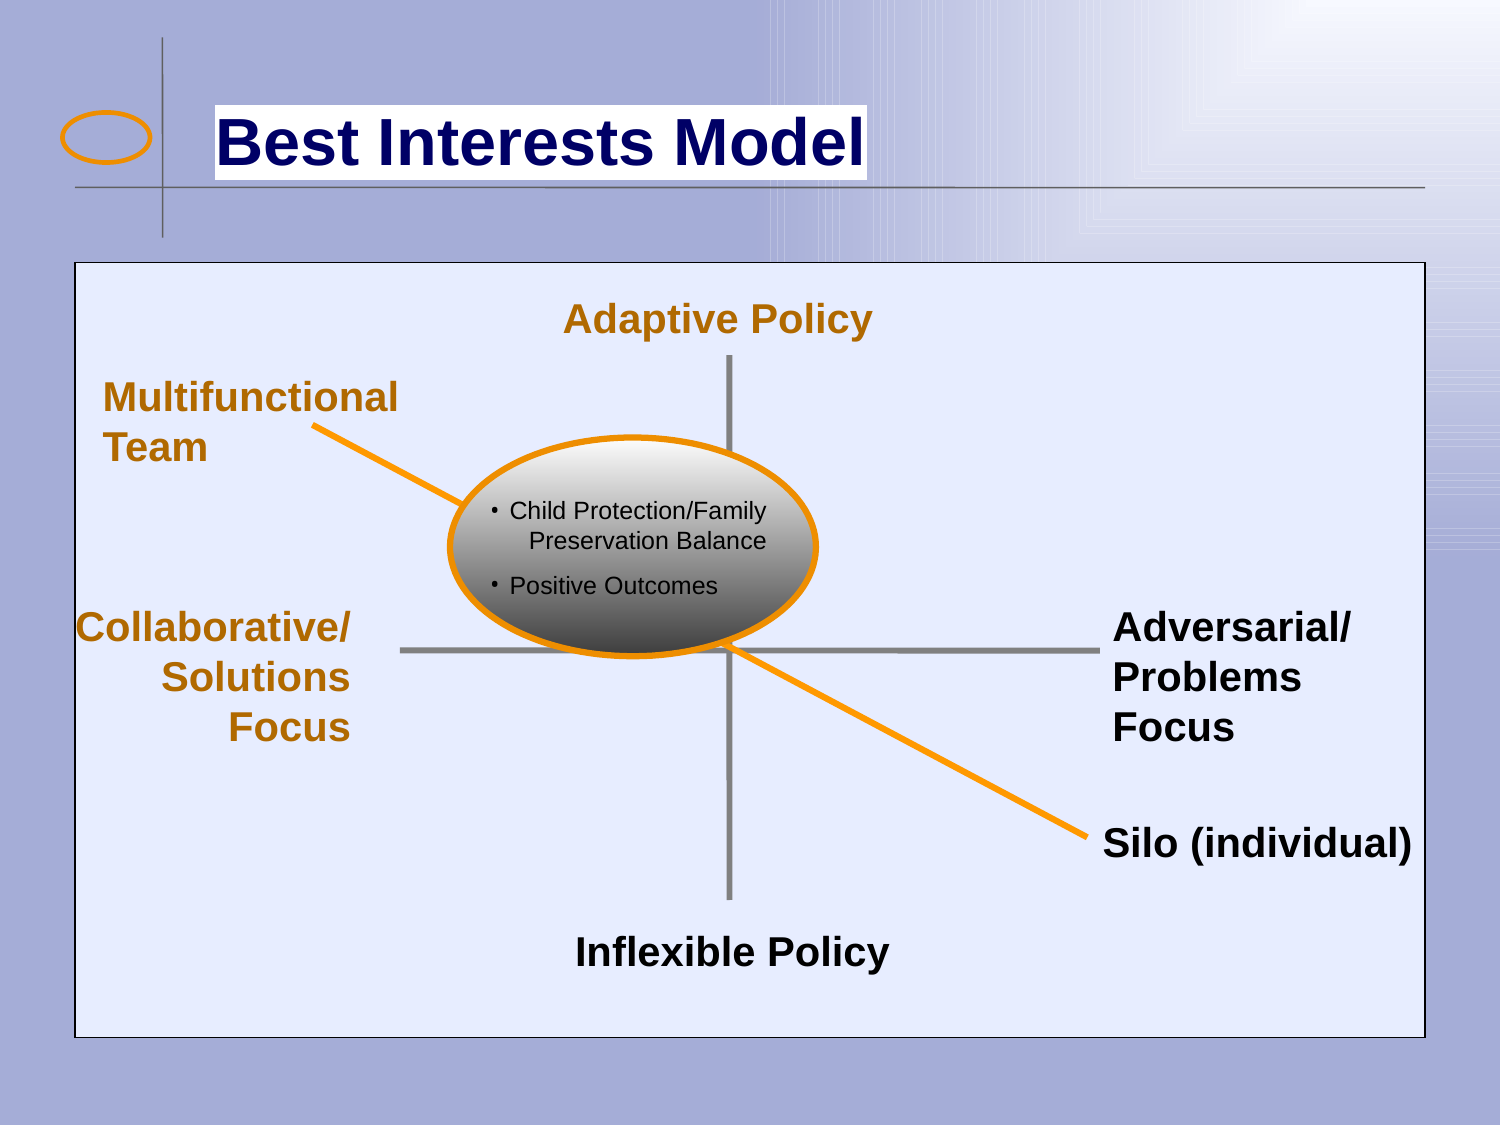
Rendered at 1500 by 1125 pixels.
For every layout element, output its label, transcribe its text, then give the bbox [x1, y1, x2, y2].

text_box Collaborative/ Solutions Focus [75, 600, 388, 750]
text_box Adversarial/ Problems Focus [1112, 600, 1425, 750]
text_box Child Protection/Family Preservation Balance Positive Outcomes [475, 487, 795, 608]
title Best Interests Model [200, 45, 1426, 233]
text_box Inflexible Policy [575, 925, 963, 975]
text_box Silo (individual) [1087, 808, 1428, 874]
text_box Multifunctional Team [87, 362, 438, 478]
text_box Adaptive Policy [562, 292, 962, 342]
text_box [75, 262, 1425, 1037]
